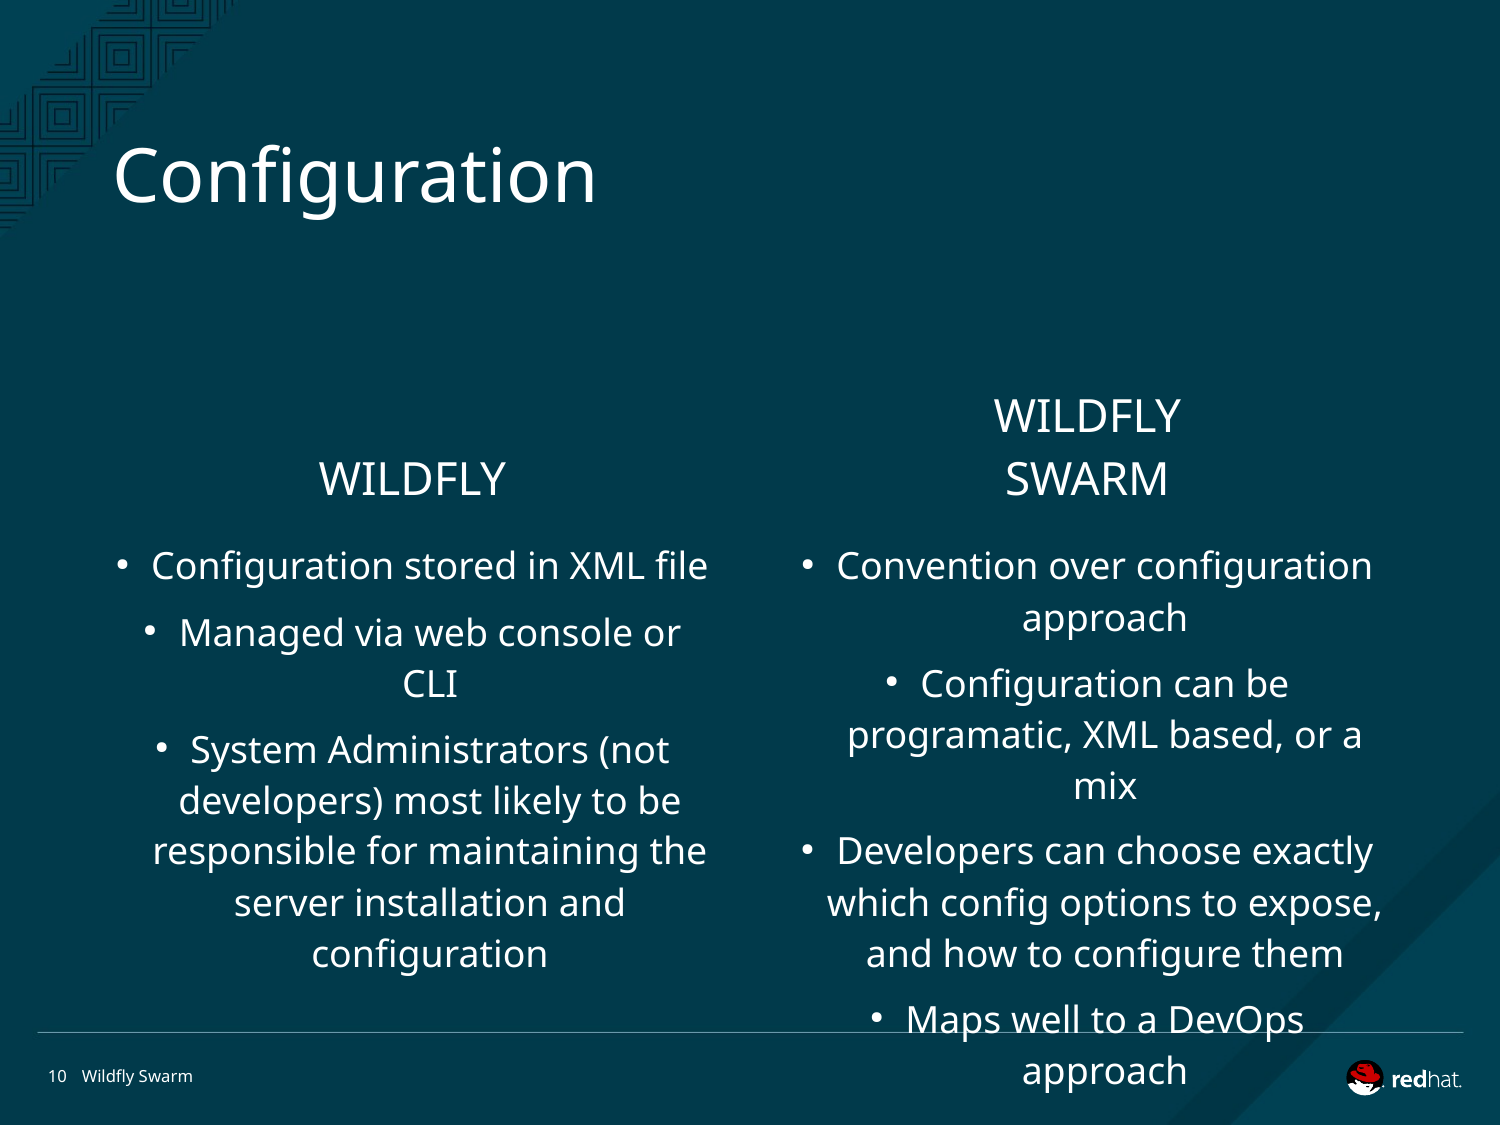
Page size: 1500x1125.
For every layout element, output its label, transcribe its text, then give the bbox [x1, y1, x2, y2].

picture [1067, 1005, 1074, 1033]
text_box Convention over configuration approach Configuration can be programatic, XML based, or a mix Developers can choose exactly which config options to expose, and how to configure them Maps well to a DevOps approach [787, 539, 1388, 968]
title Configuration [112, 0, 1388, 225]
text_box Configuration stored in XML file Managed via web console or CLI System Administrators (not developers) most likely to be responsible for maintaining the server installation and configuration [112, 539, 713, 905]
text_box WILDFLY [112, 412, 713, 509]
text_box WILDFLY SWARM [787, 391, 1388, 509]
